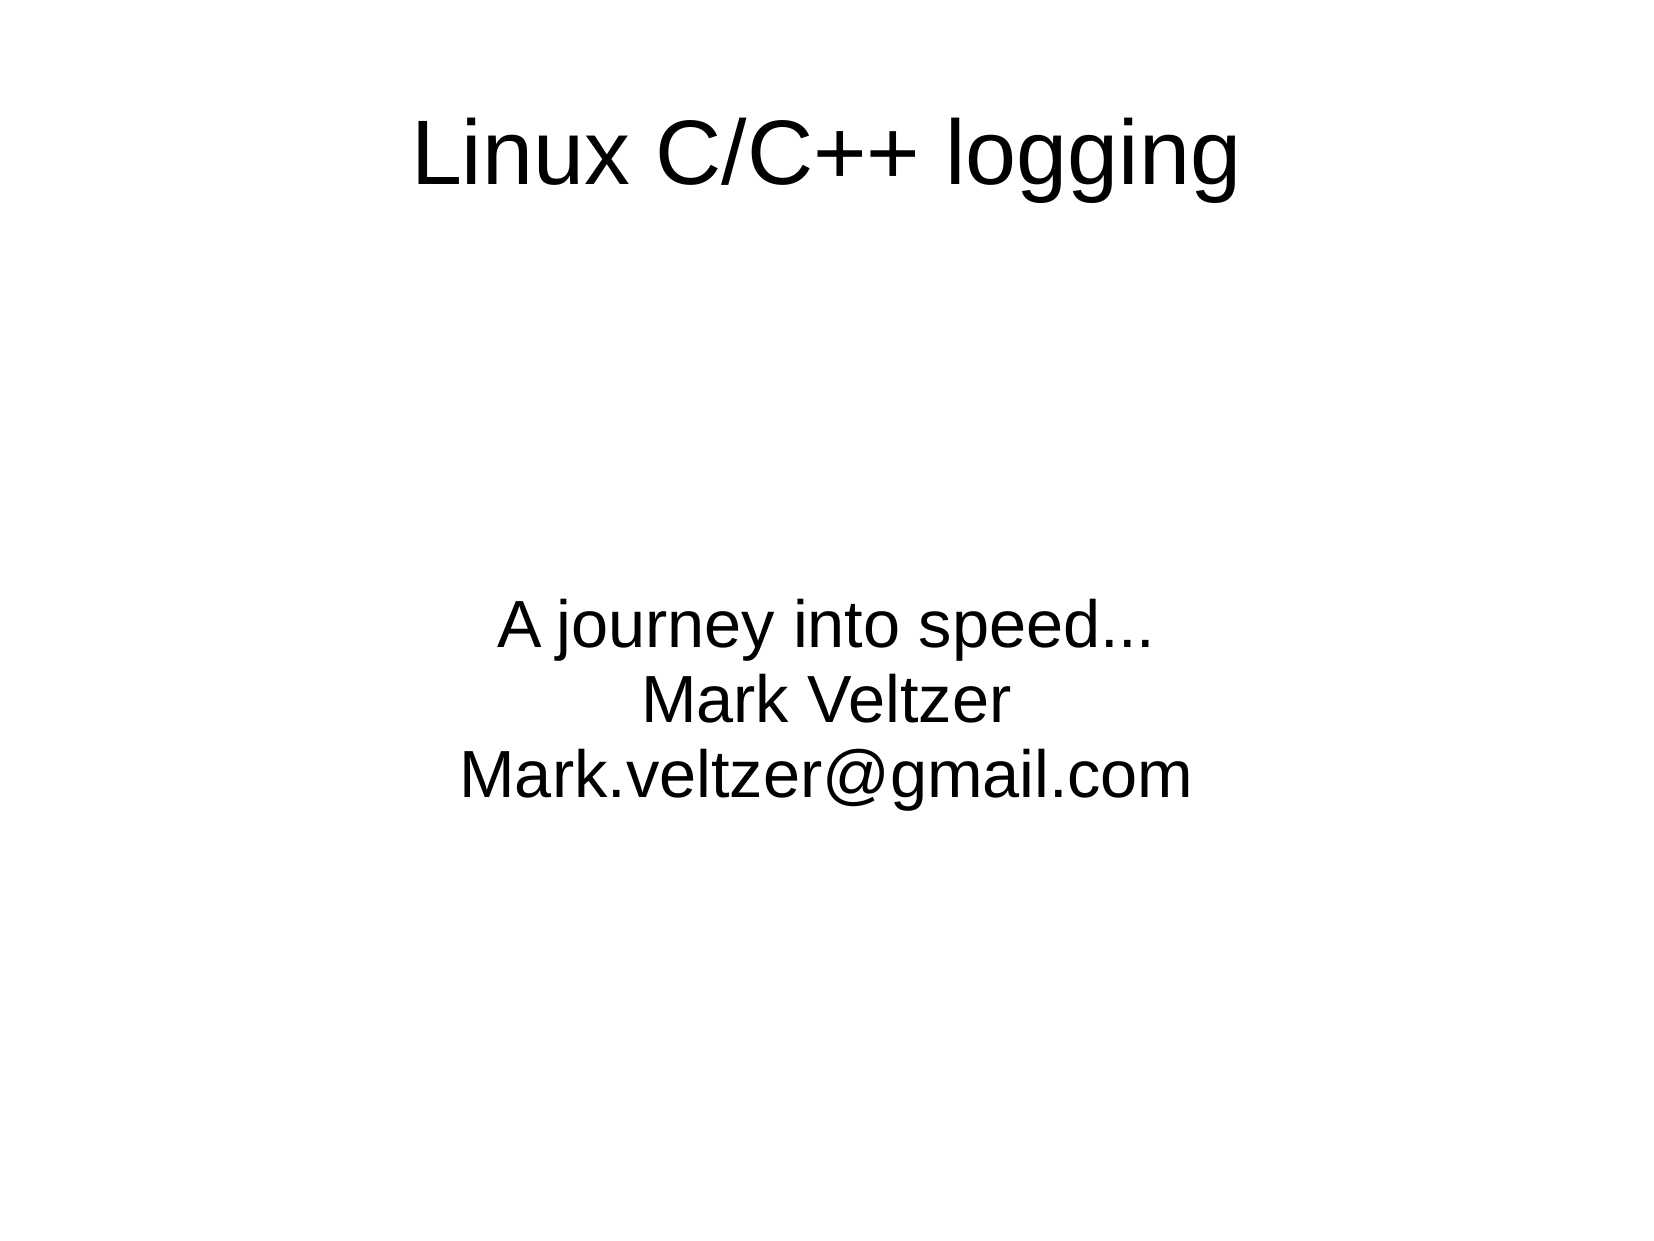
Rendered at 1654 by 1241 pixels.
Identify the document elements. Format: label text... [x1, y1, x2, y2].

title Linux C/C++ logging [82, 49, 1571, 257]
subtitle A journey into speed... Mark Veltzer Mark.veltzer@gmail.com [82, 290, 1571, 1109]
